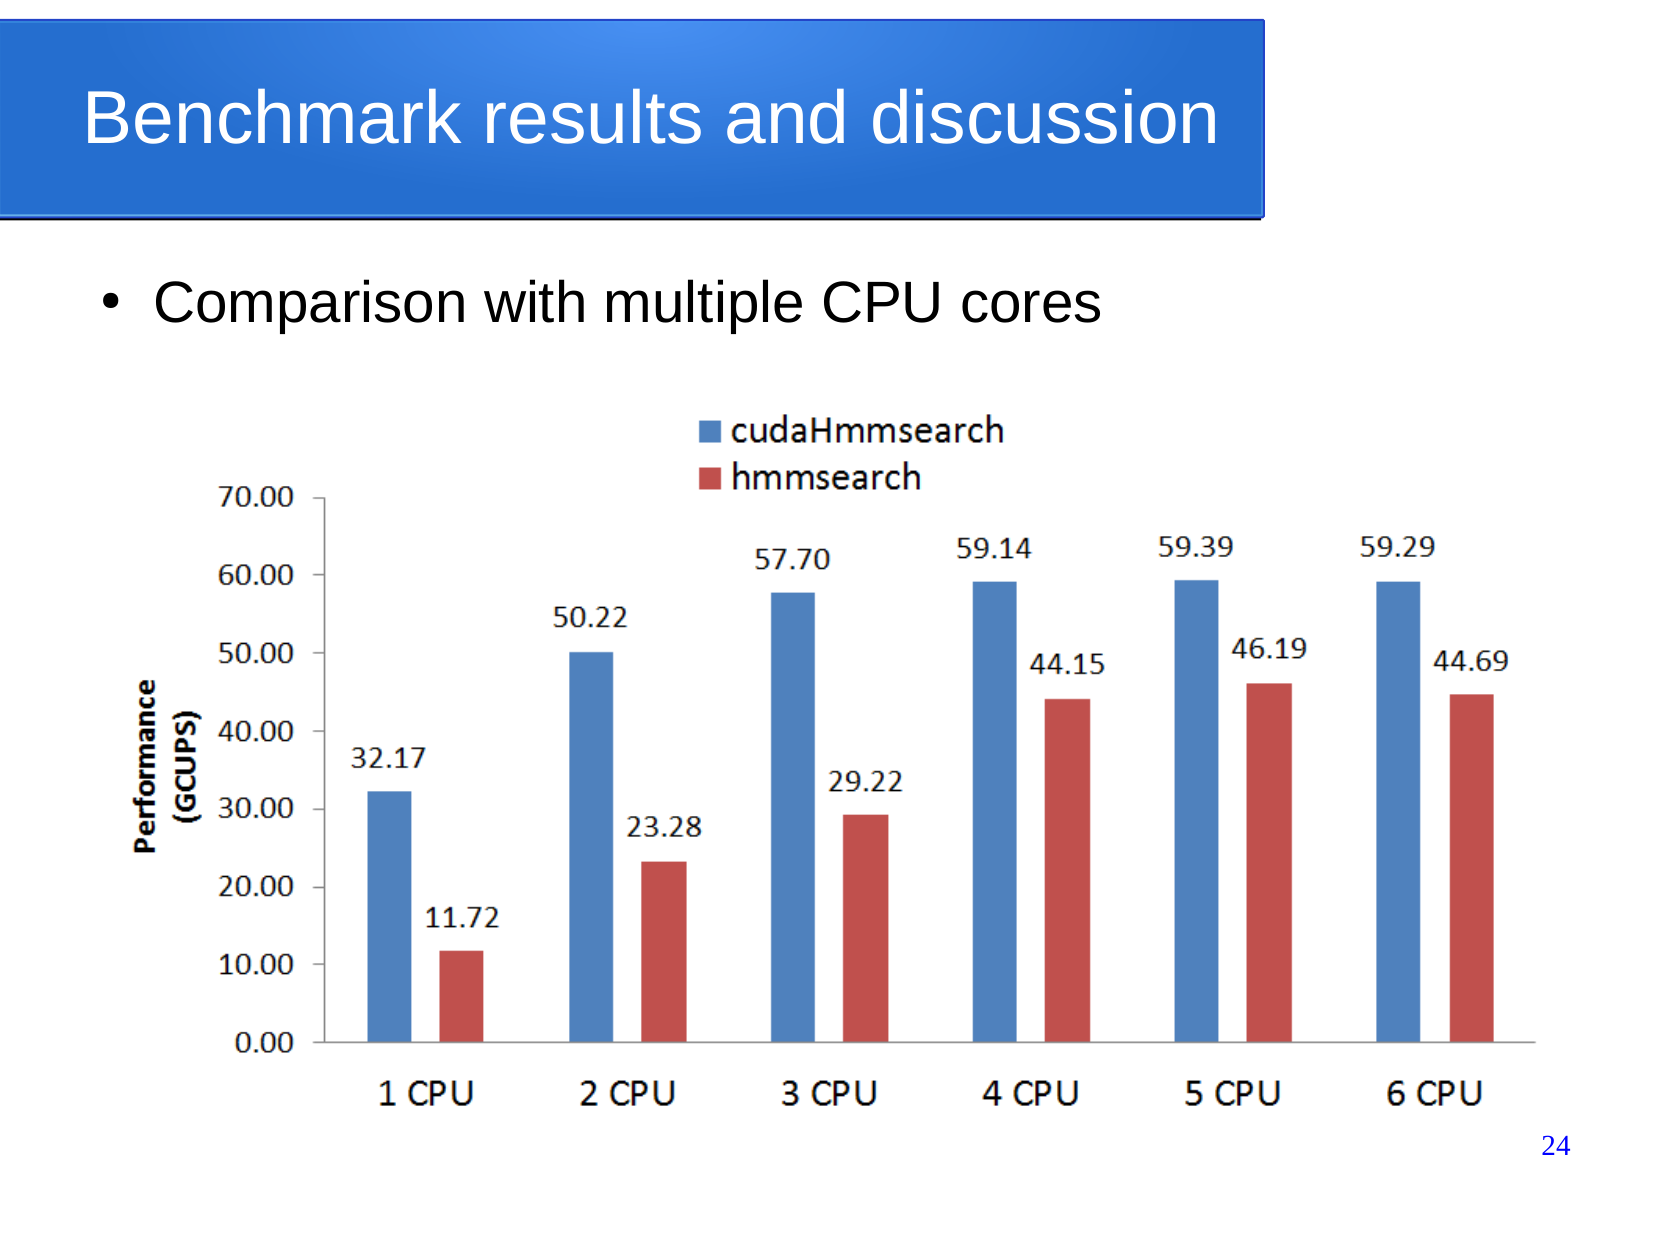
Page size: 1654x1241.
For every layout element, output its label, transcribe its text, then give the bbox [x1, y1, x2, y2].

list Comparison with multiple CPU cores [82, 269, 1538, 1201]
picture [116, 399, 1544, 1120]
title Benchmark results and discussion [82, 25, 1250, 211]
